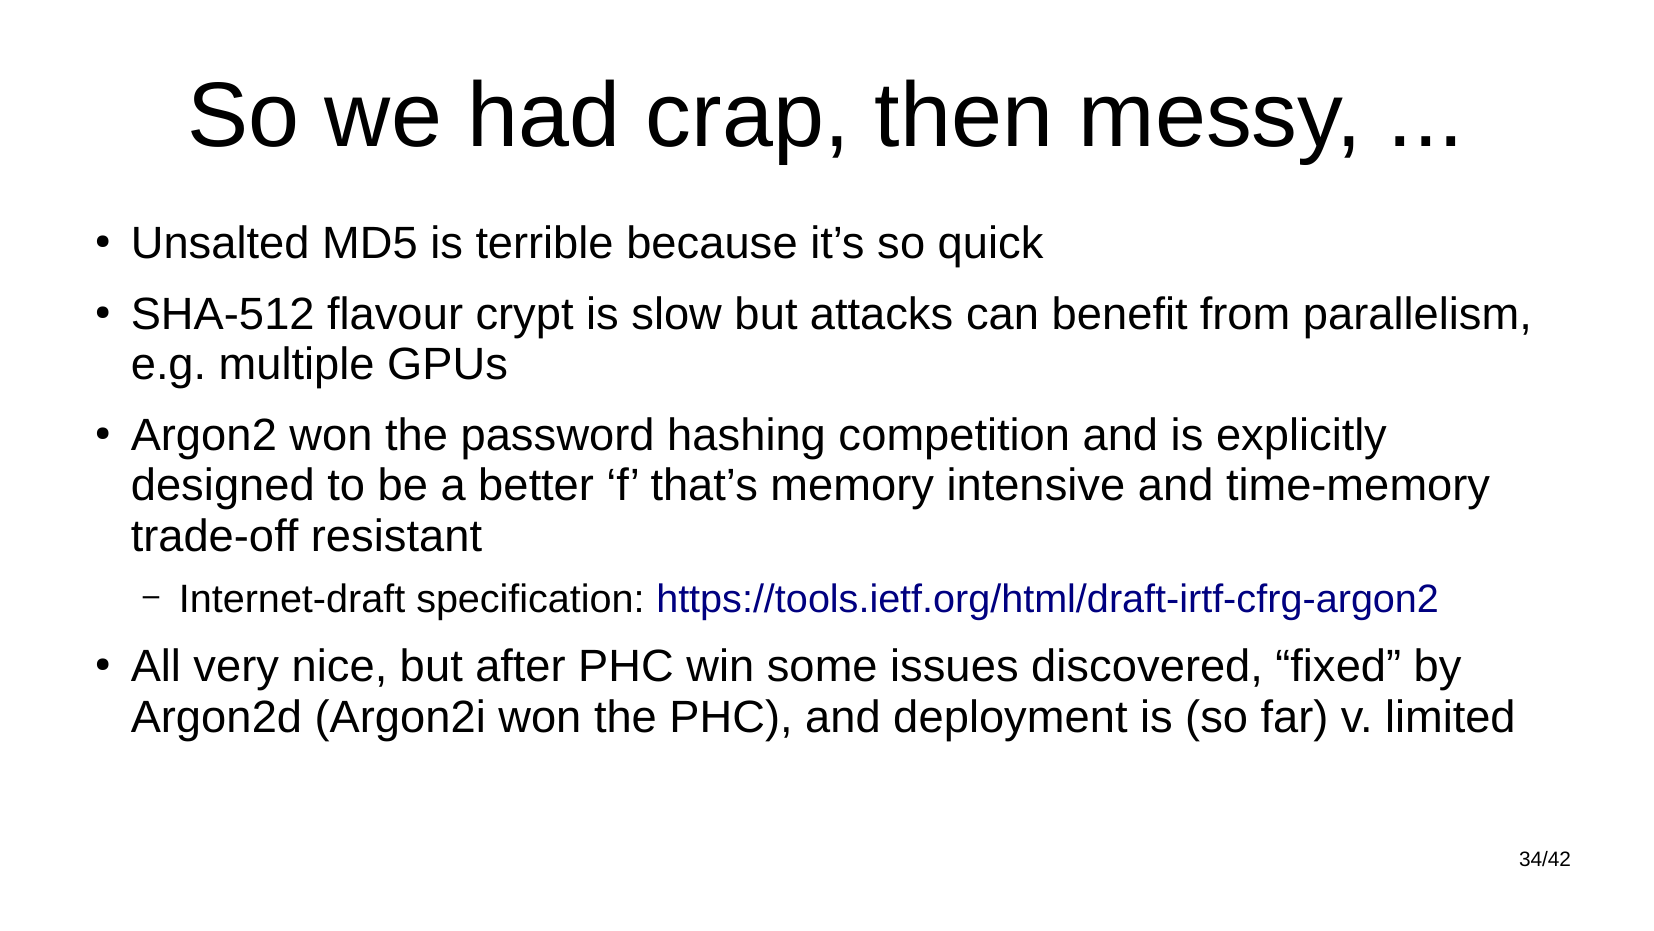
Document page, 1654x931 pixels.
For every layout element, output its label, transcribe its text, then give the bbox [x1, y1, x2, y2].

title So we had crap, then messy, ... [82, 37, 1571, 193]
list Unsalted MD5 is terrible because it’s so quick SHA-512 flavour crypt is slow but attacks can benefit from parallelism, e.g. multiple GPUs Argon2 won the password hashing competition and is explicitly designed to be a better ‘f’ that’s memory intensive and time-memory trade-off resistant Internet-draft specification: https://tools.ietf.org/html/draft-irtf-cfrg-argon2 All very nice, but after PHC win some issues discovered, “fixed” by Argon2d (Argon2i won the PHC), and deployment is (so far) v. limited [82, 217, 1571, 758]
